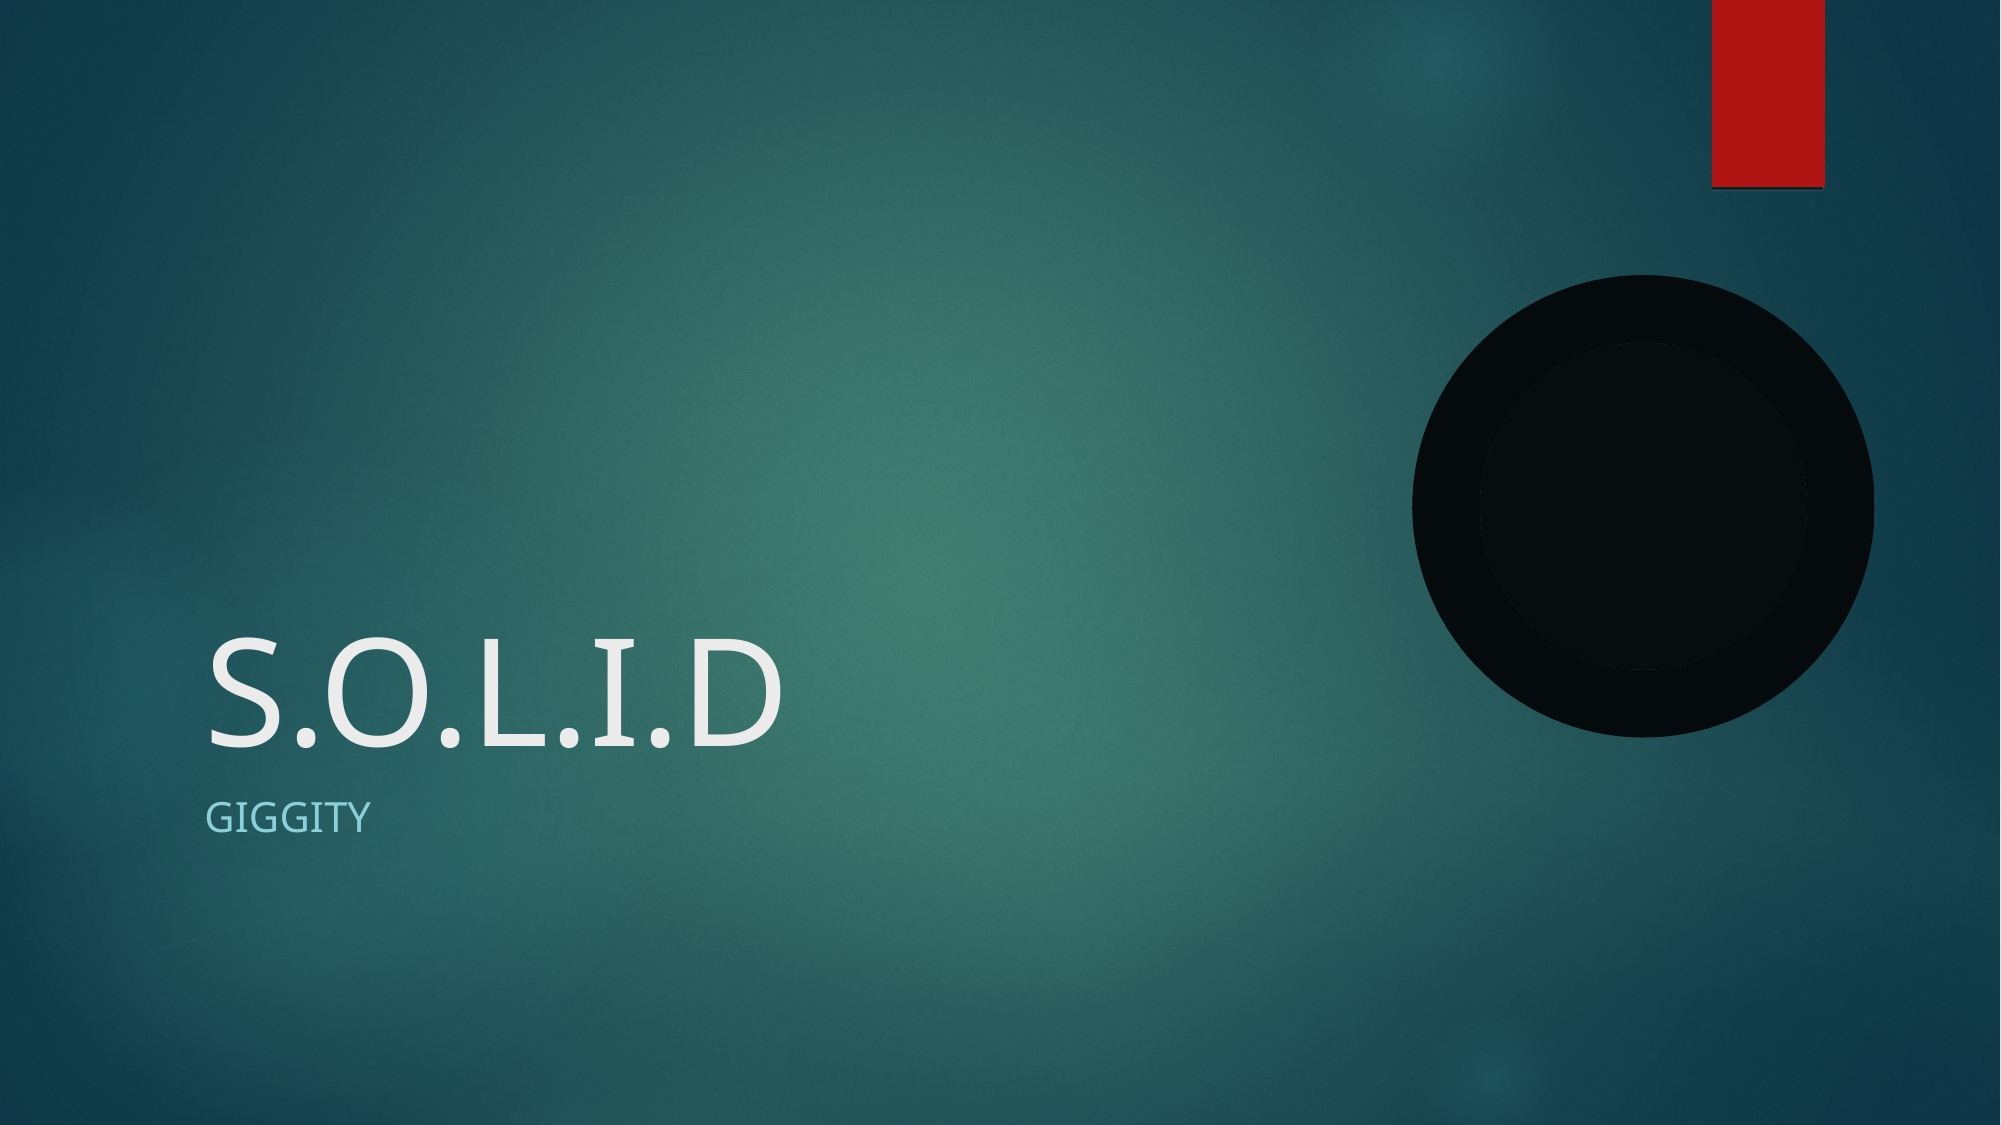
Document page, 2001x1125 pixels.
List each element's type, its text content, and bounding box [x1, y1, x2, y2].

title S.O.L.I.D [189, 237, 1638, 783]
subtitle giggity [189, 783, 1638, 926]
